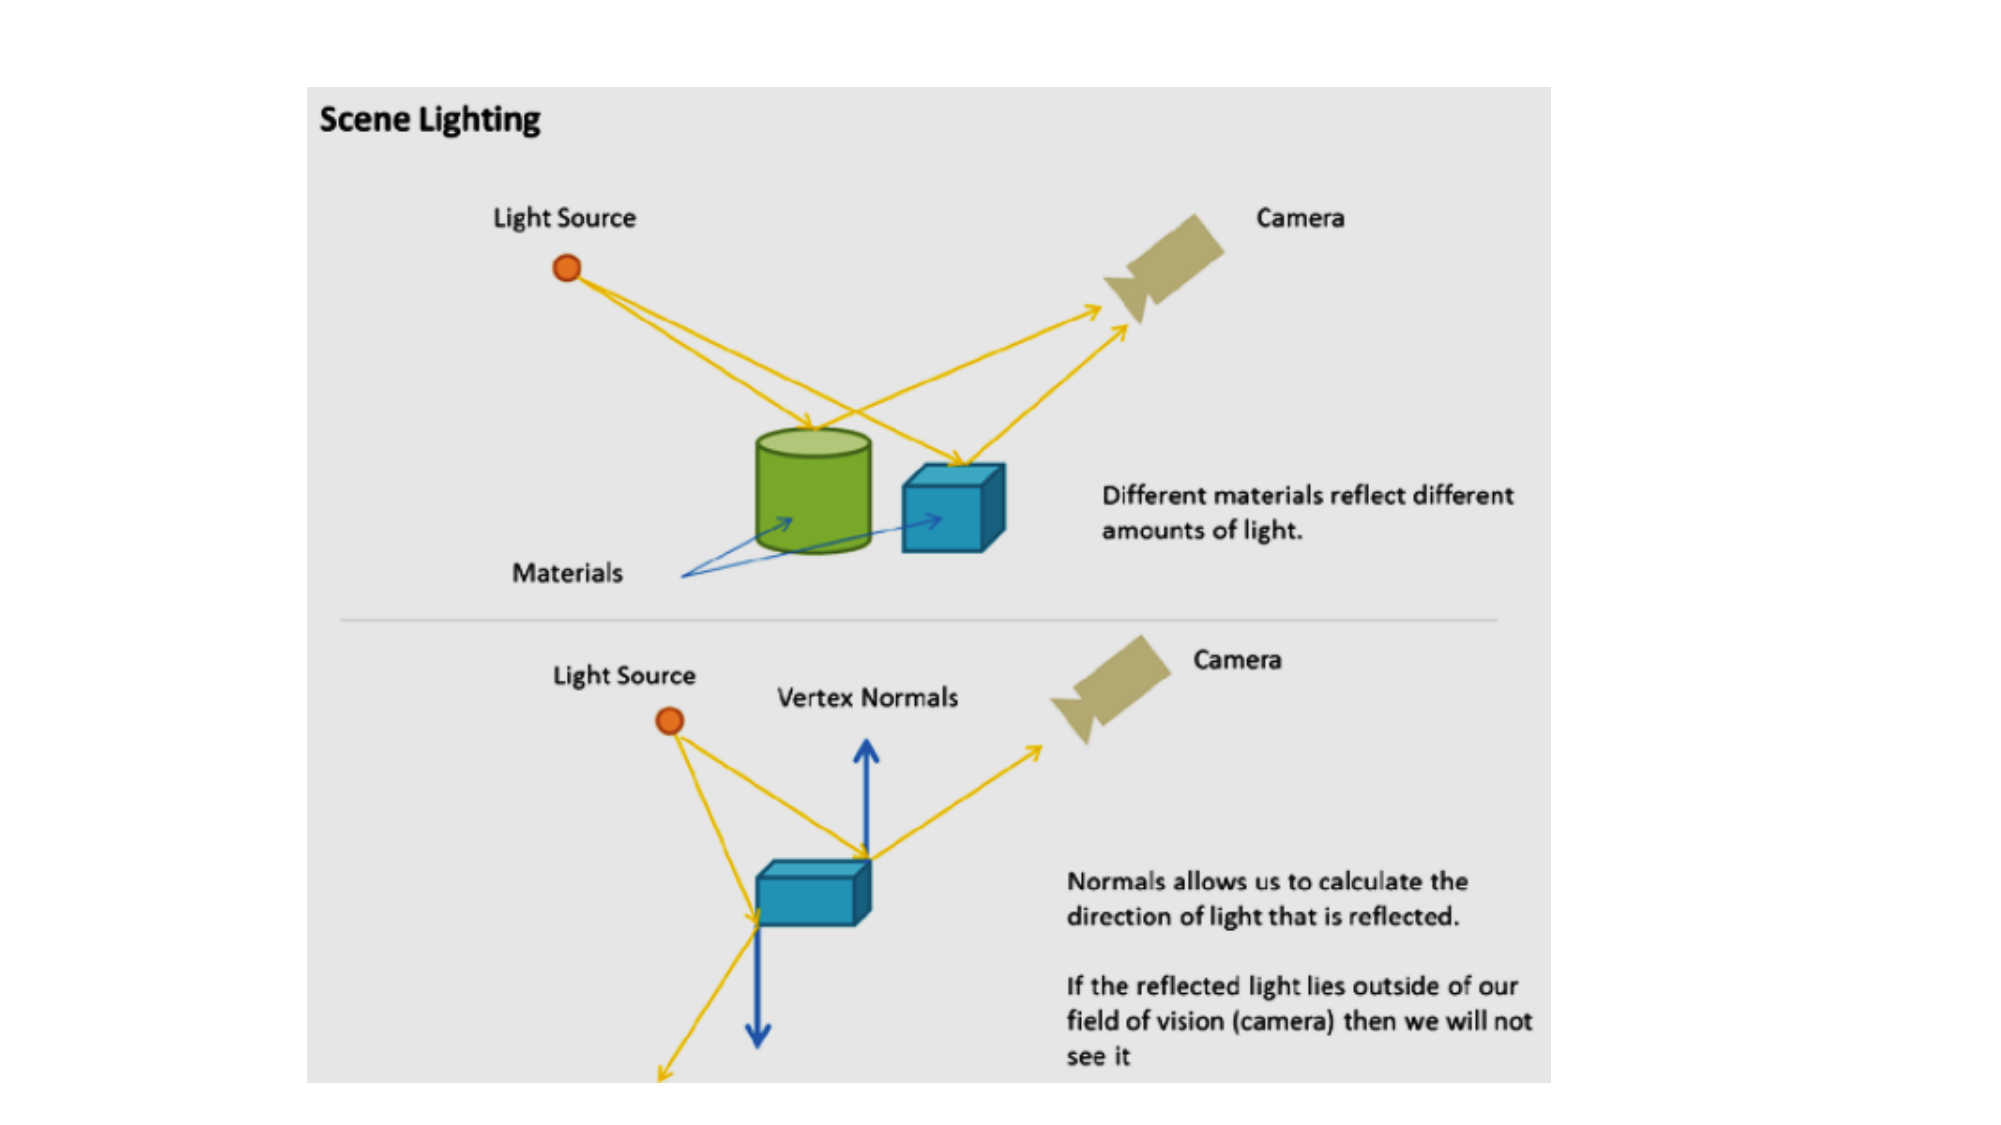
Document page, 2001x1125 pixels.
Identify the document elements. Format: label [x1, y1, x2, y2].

picture [307, 87, 1551, 1083]
